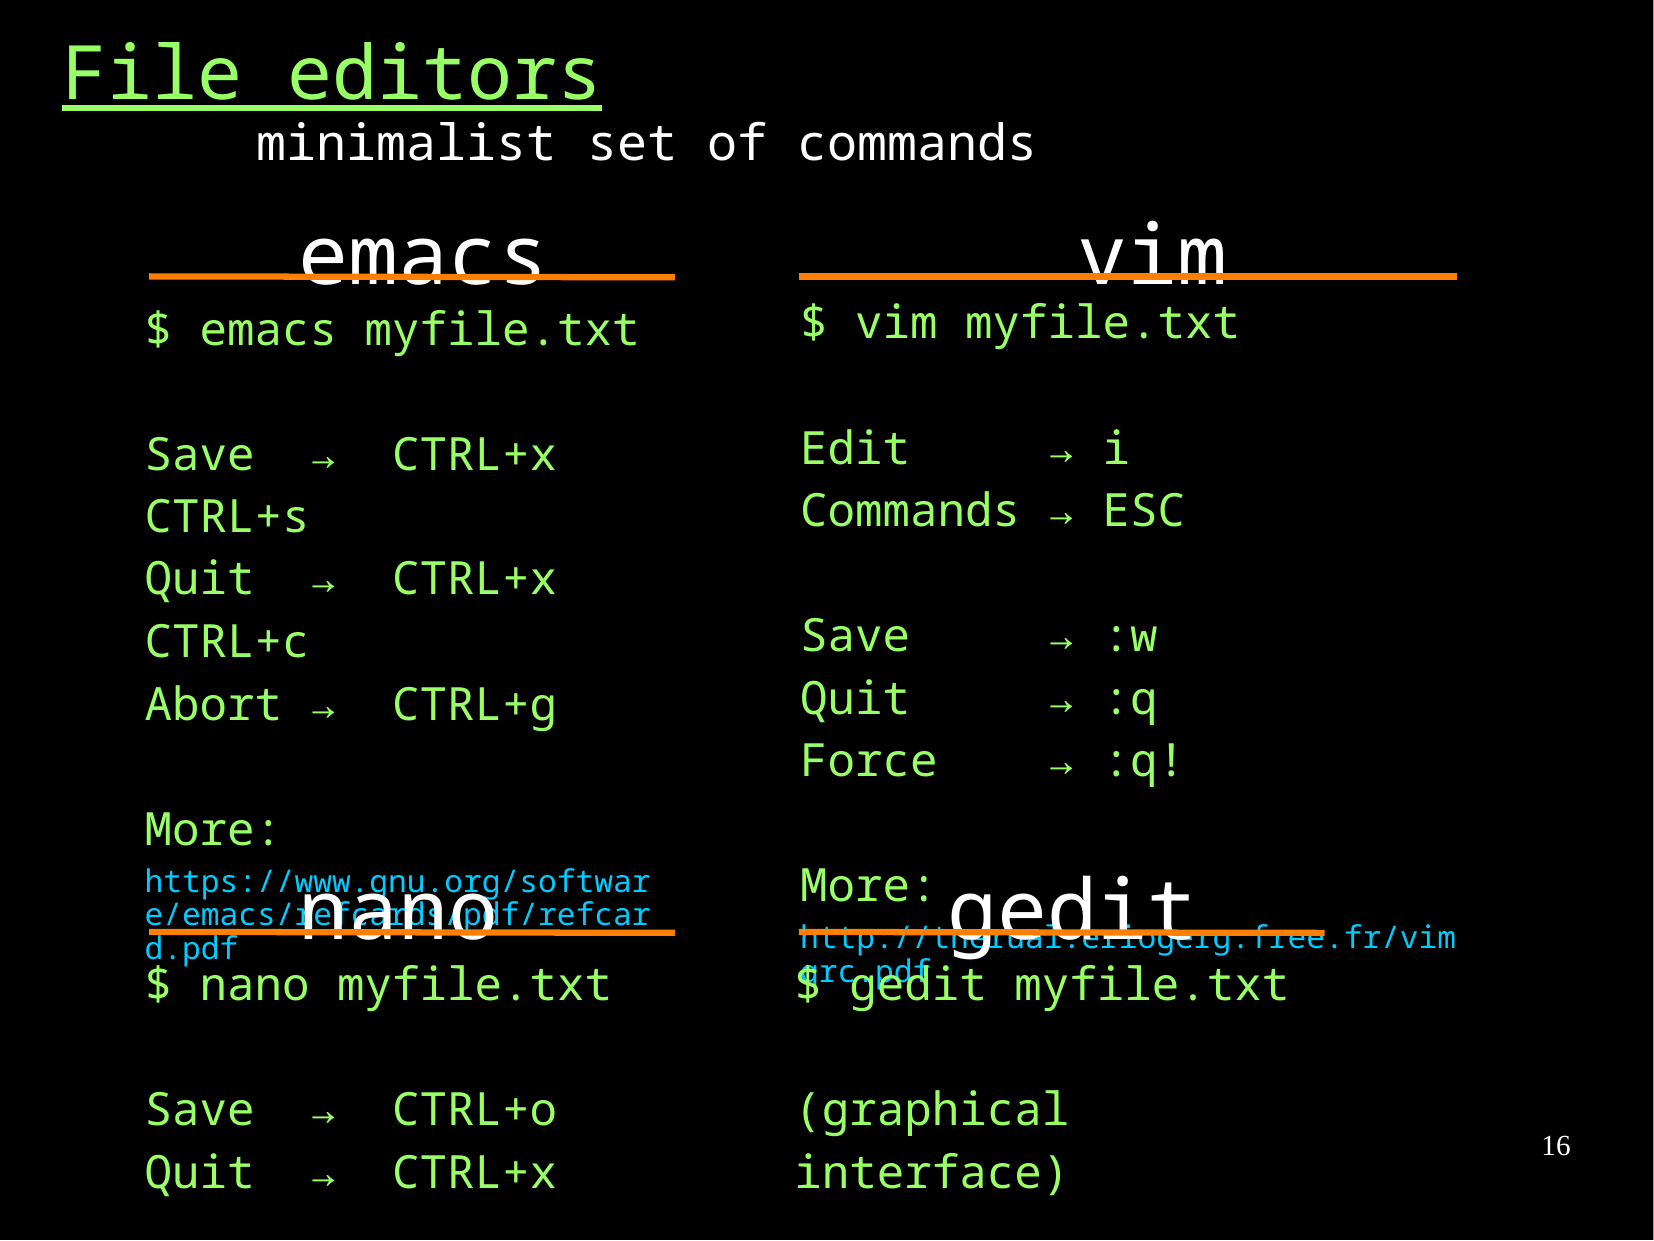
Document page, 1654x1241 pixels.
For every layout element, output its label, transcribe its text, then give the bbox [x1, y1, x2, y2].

text_box gedit [933, 843, 1172, 929]
text_box $ nano myfile.txt Save → CTRL+o Quit → CTRL+x [129, 944, 681, 1142]
text_box nano [283, 936, 481, 942]
text_box $ emacs myfile.txt Save → CTRL+x CTRL+s Quit → CTRL+x CTRL+c Abort → CTRL+g More: https://www.gnu.org/software/emacs/refcards/pdf/refcard.pdf [129, 288, 681, 778]
text_box emacs [283, 188, 522, 273]
text_box $ gedit myfile.txt (graphical interface) [779, 944, 1331, 1115]
text_box vim [1062, 188, 1218, 273]
text_box nano [283, 843, 481, 929]
text_box emacs [283, 280, 522, 287]
text_box gedit [933, 936, 1172, 942]
text_box minimalist set of commands [242, 99, 922, 165]
text_box $ vim myfile.txt Edit → i Commands → ESC Save → :w Quit → :q Force → :q! More: http://tnerual.eriogerg.free.fr/vimqrc.pdf [785, 282, 1477, 787]
text_box File editors [47, 12, 1607, 102]
